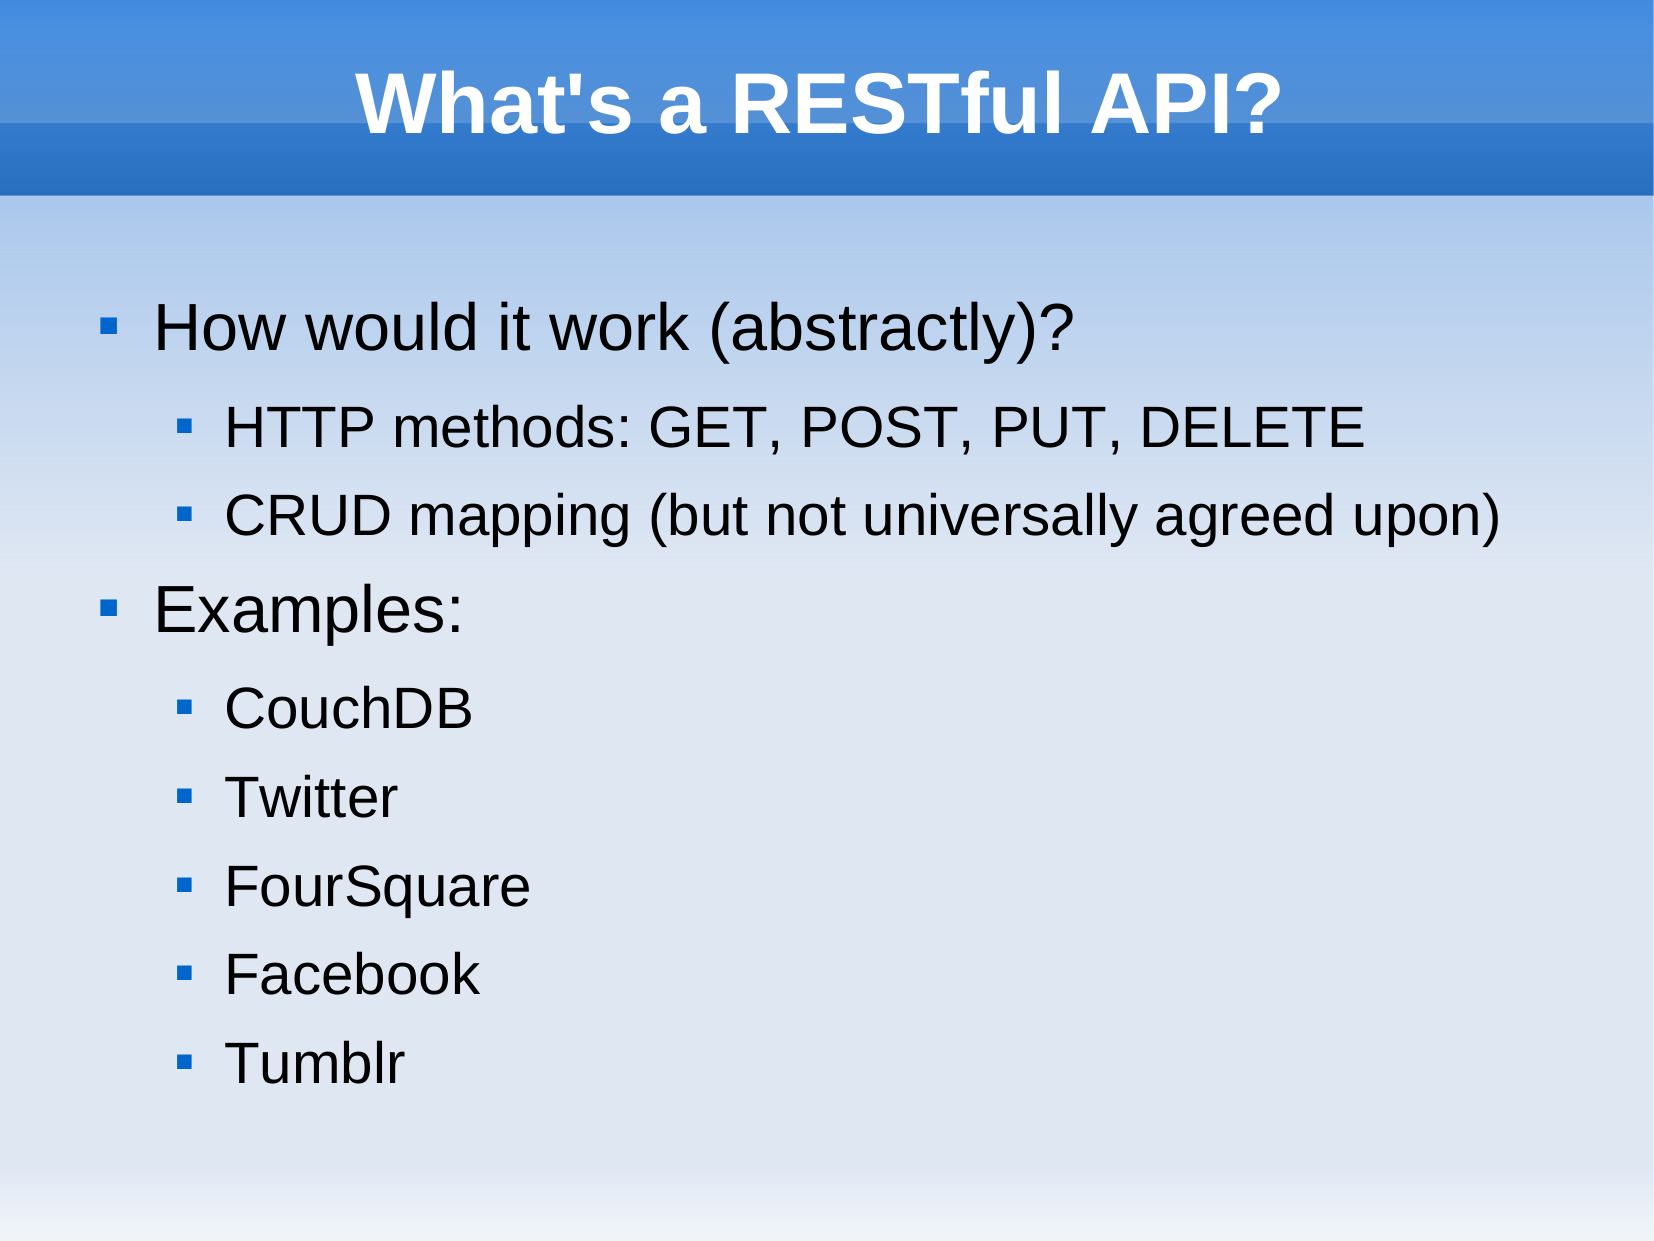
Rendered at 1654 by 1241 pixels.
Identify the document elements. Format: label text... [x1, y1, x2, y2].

picture [0, 0, 1654, 1241]
list How would it work (abstractly)? HTTP methods: GET, POST, PUT, DELETE CRUD mapping (but not universally agreed upon) Examples: CouchDB Twitter FourSquare Facebook Tumblr [82, 290, 1571, 1109]
title What's a RESTful API? [76, 0, 1565, 208]
